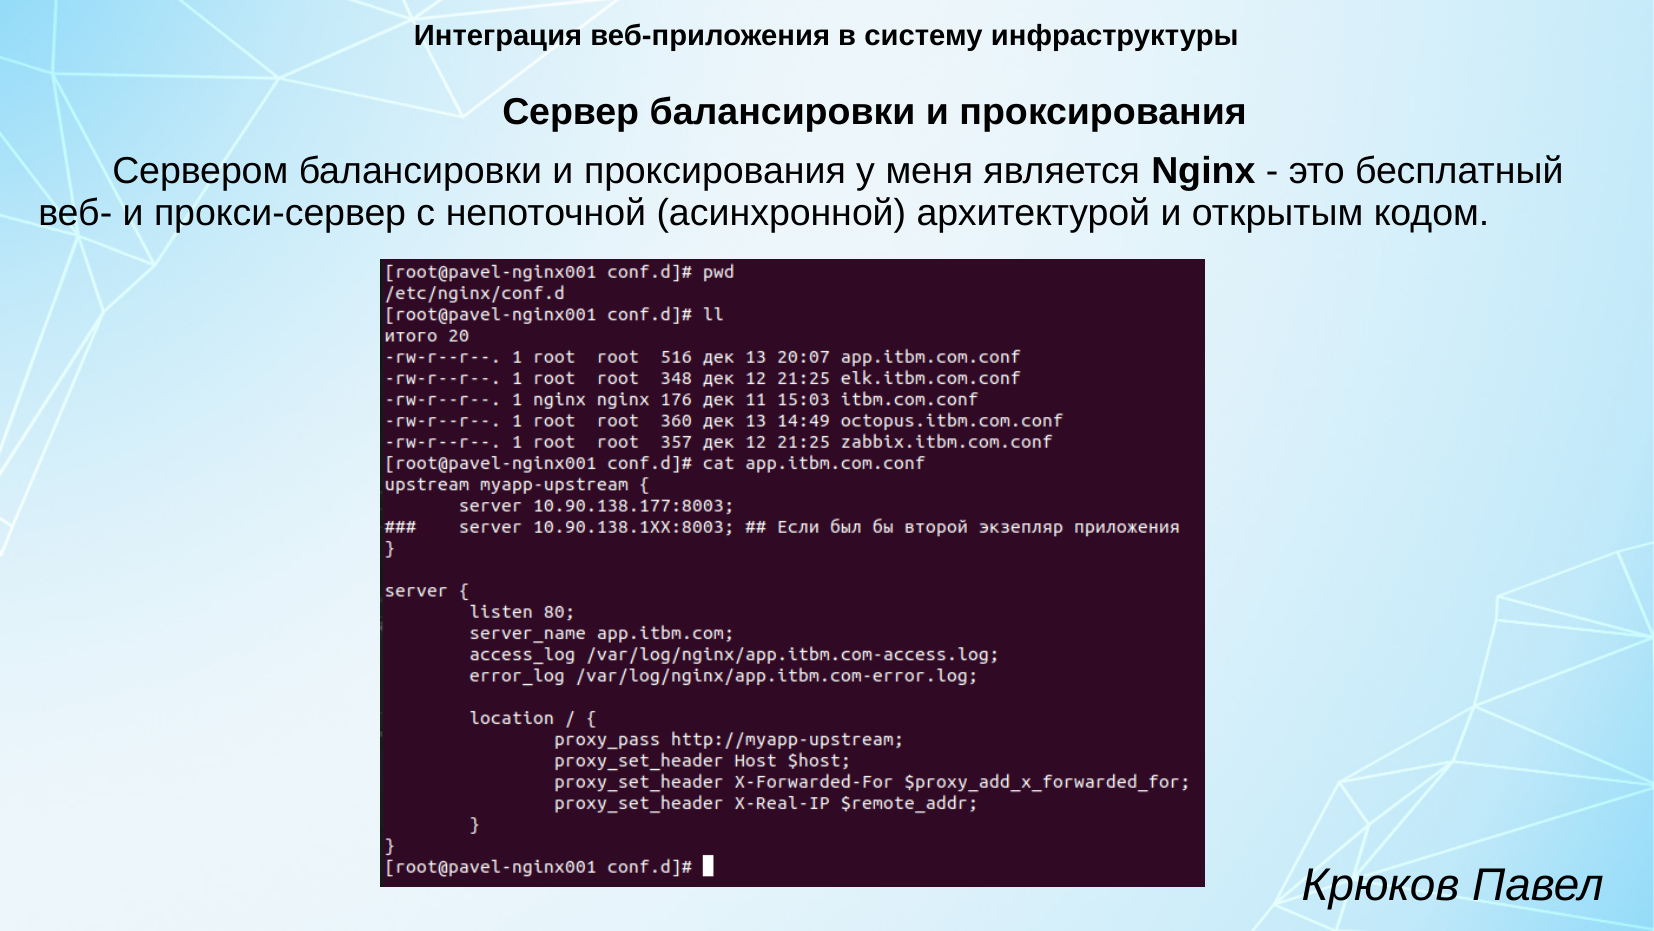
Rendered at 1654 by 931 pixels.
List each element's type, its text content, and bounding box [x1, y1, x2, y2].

text_box Сервер балансировки и проксирования [487, 82, 1263, 140]
picture [0, 0, 1654, 931]
text_box Сервером балансировки и проксирования у меня является Nginx - это бесплатный веб- и прокси-сервер с непоточной (асинхронной) архитектурой и открытым кодом. [23, 141, 1619, 249]
subtitle Крюков Павел [1251, 838, 1654, 931]
title Интеграция веб-приложения в систему инфраструктуры [11, 11, 1642, 60]
